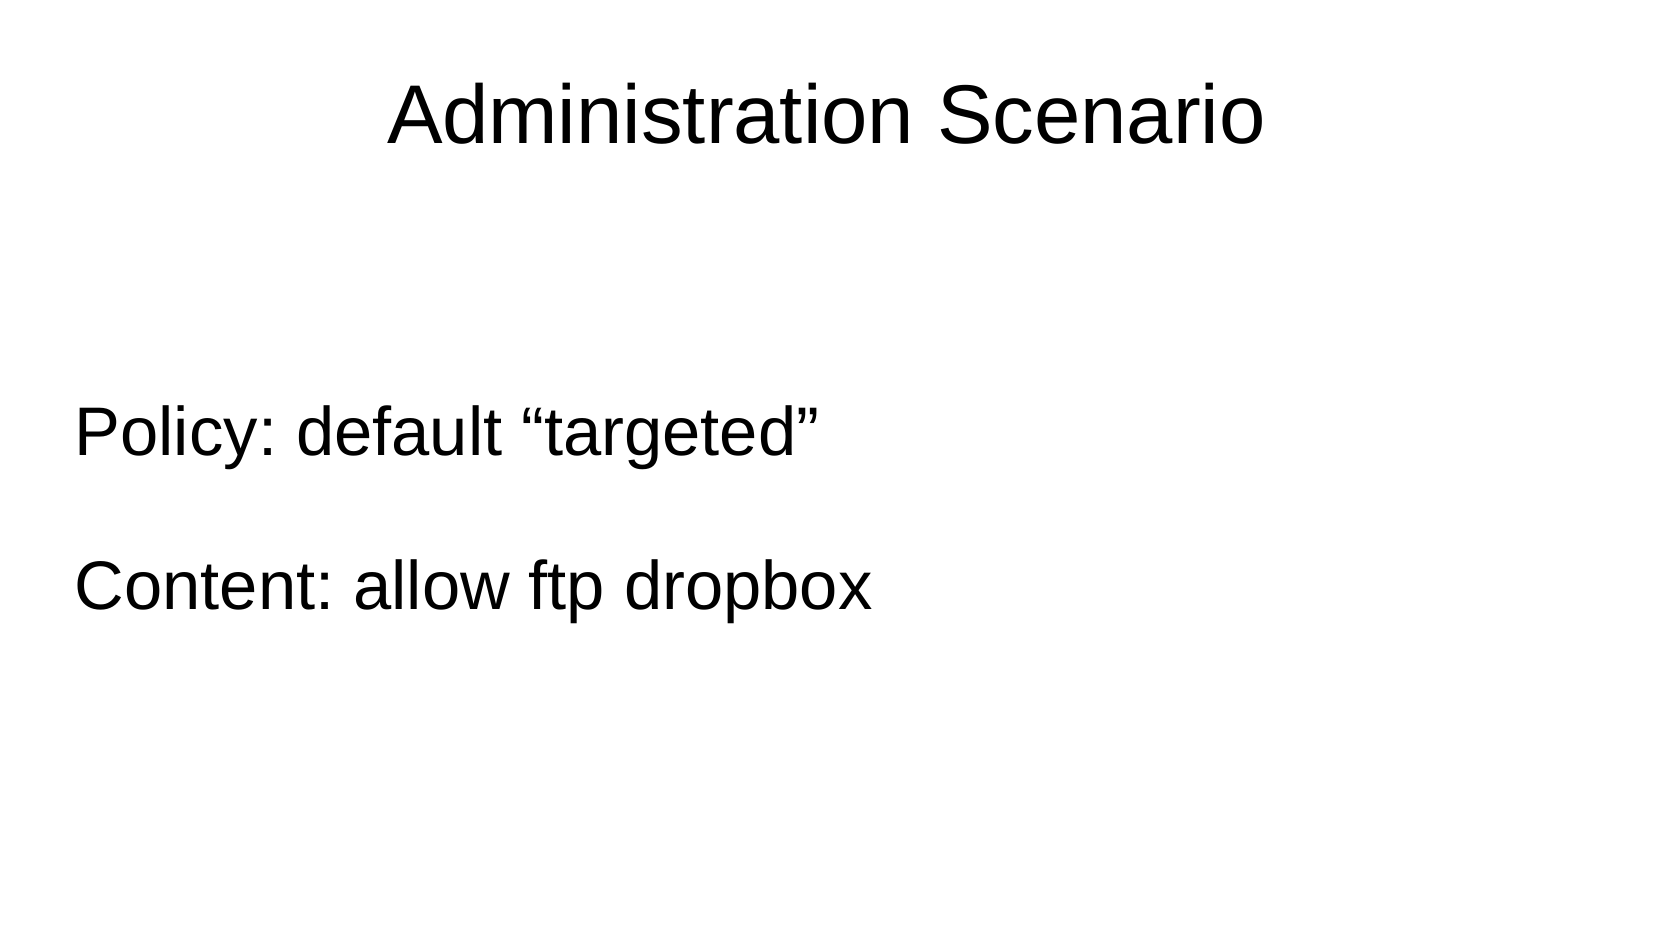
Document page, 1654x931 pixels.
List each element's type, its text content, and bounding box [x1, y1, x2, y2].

text_box Policy: default “targeted” Content: allow ftp dropbox [59, 386, 1635, 632]
title Administration Scenario [82, 36, 1571, 193]
